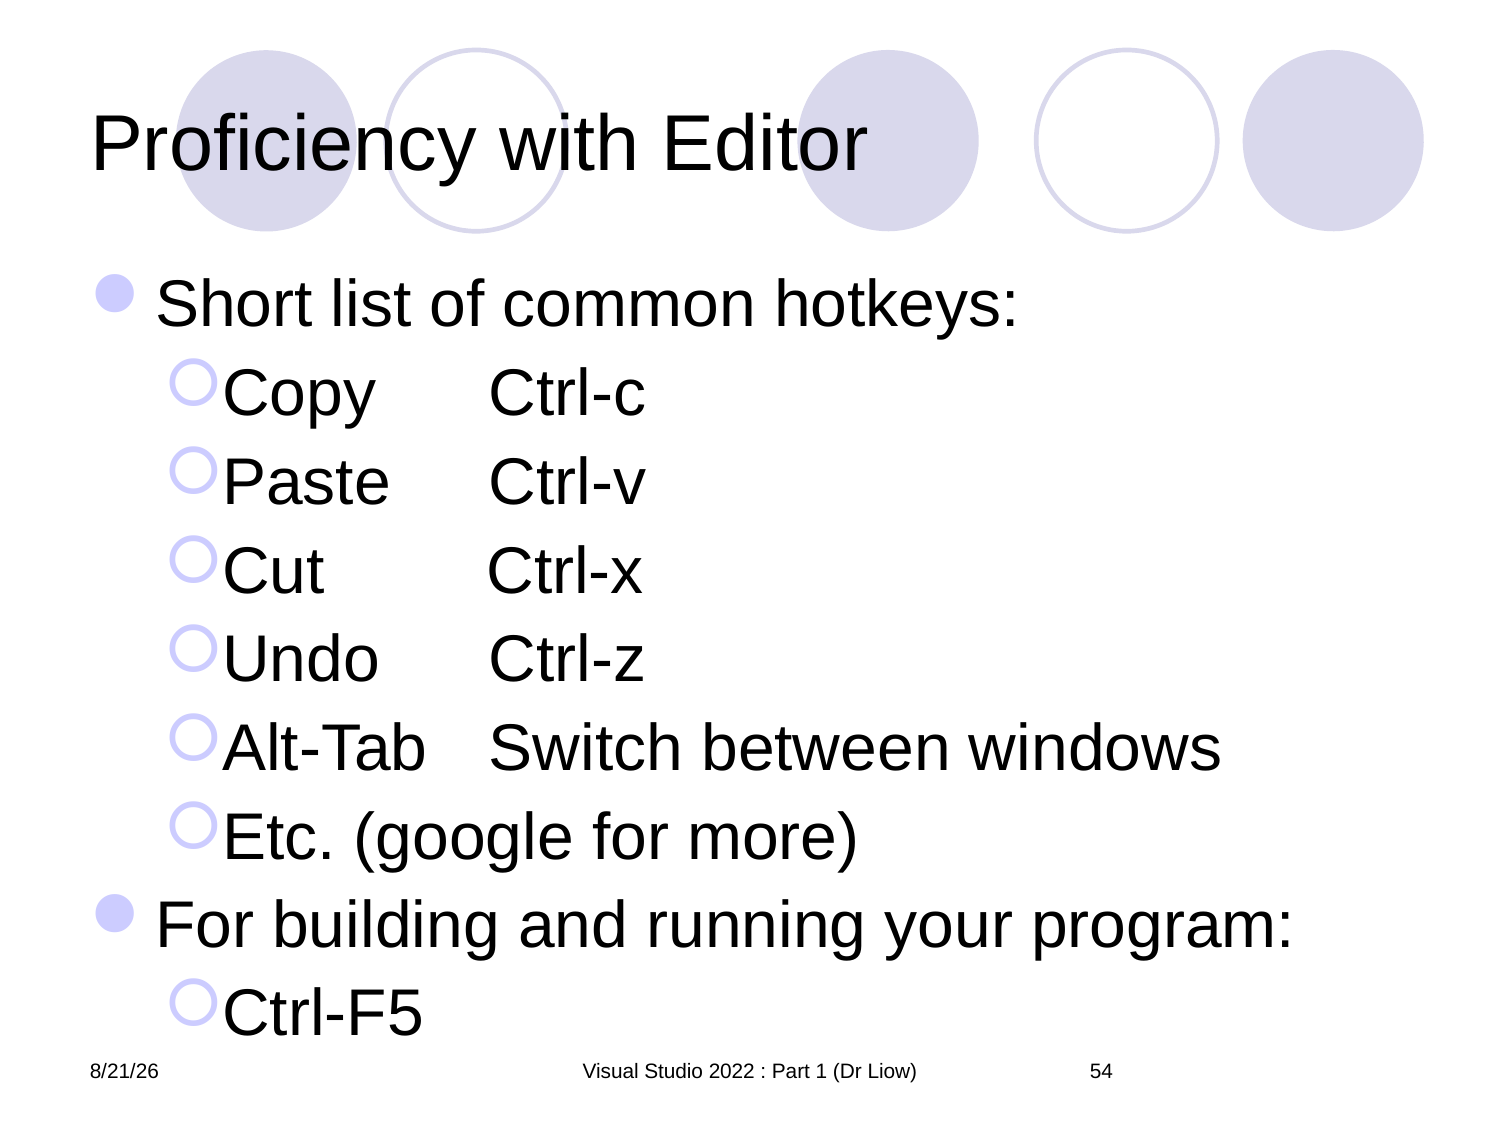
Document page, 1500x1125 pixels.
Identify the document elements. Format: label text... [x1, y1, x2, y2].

text_box 1/11/22 [74, 1049, 426, 1101]
text_box Visual Studio 2022 : Part 1 (Dr Liow) [512, 1066, 988, 1101]
list Short list of common hotkeys: Copy Ctrl-c Paste Ctrl-v Cut Ctrl-x Undo Ctrl-z Alt-Tab Switch between windows Etc. (google for more) For building and running your program: Ctrl-F5 [75, 262, 1426, 1066]
text_box <number> [1074, 1066, 1426, 1101]
title Proficiency with Editor [75, 45, 1426, 233]
